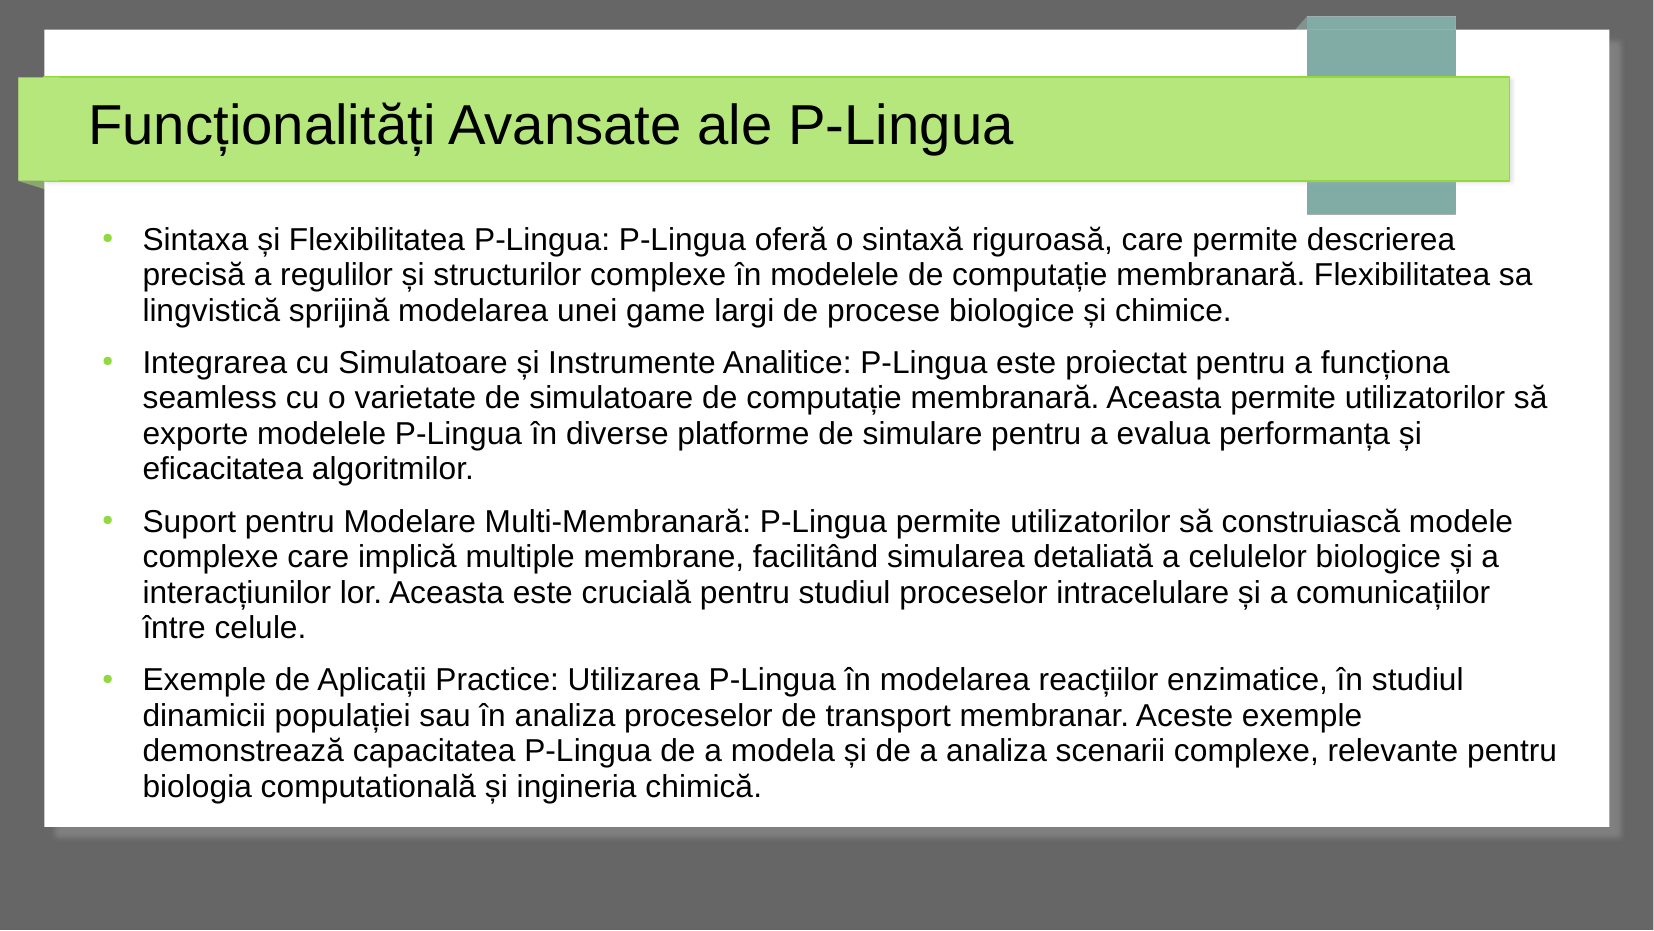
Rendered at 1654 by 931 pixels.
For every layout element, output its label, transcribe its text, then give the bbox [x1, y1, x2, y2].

title Funcționalități Avansate ale P-Lingua [88, 73, 1506, 178]
list Sintaxa și Flexibilitatea P-Lingua: P-Lingua oferă o sintaxă riguroasă, care permite descrierea precisă a regulilor și structurilor complexe în modelele de computație membranară. Flexibilitatea sa lingvistică sprijină modelarea unei game largi de procese biologice și chimice. Integrarea cu Simulatoare și Instrumente Analitice: P-Lingua este proiectat pentru a funcționa seamless cu o varietate de simulatoare de computație membranară. Aceasta permite utilizatorilor să exporte modelele P-Lingua în diverse platforme de simulare pentru a evalua performanța și eficacitatea algoritmilor. Suport pentru Modelare Multi-Membranară: P-Lingua permite utilizatorilor să construiască modele complexe care implică multiple membrane, facilitând simularea detaliată a celulelor biologice și a interacțiunilor lor. Aceasta este crucială pentru studiul proceselor intracelulare și a comunicațiilor între celule. Exemple de Aplicații Practice: Utilizarea P-Lingua în modelarea reacțiilor enzimatice, în studiul dinamicii populației sau în analiza proceselor de transport membranar. Aceste exemple demonstrează capacitatea P-Lingua de a modela și de a analiza scenarii complexe, relevante pentru biologia computatională și ingineria chimică. [88, 221, 1565, 813]
